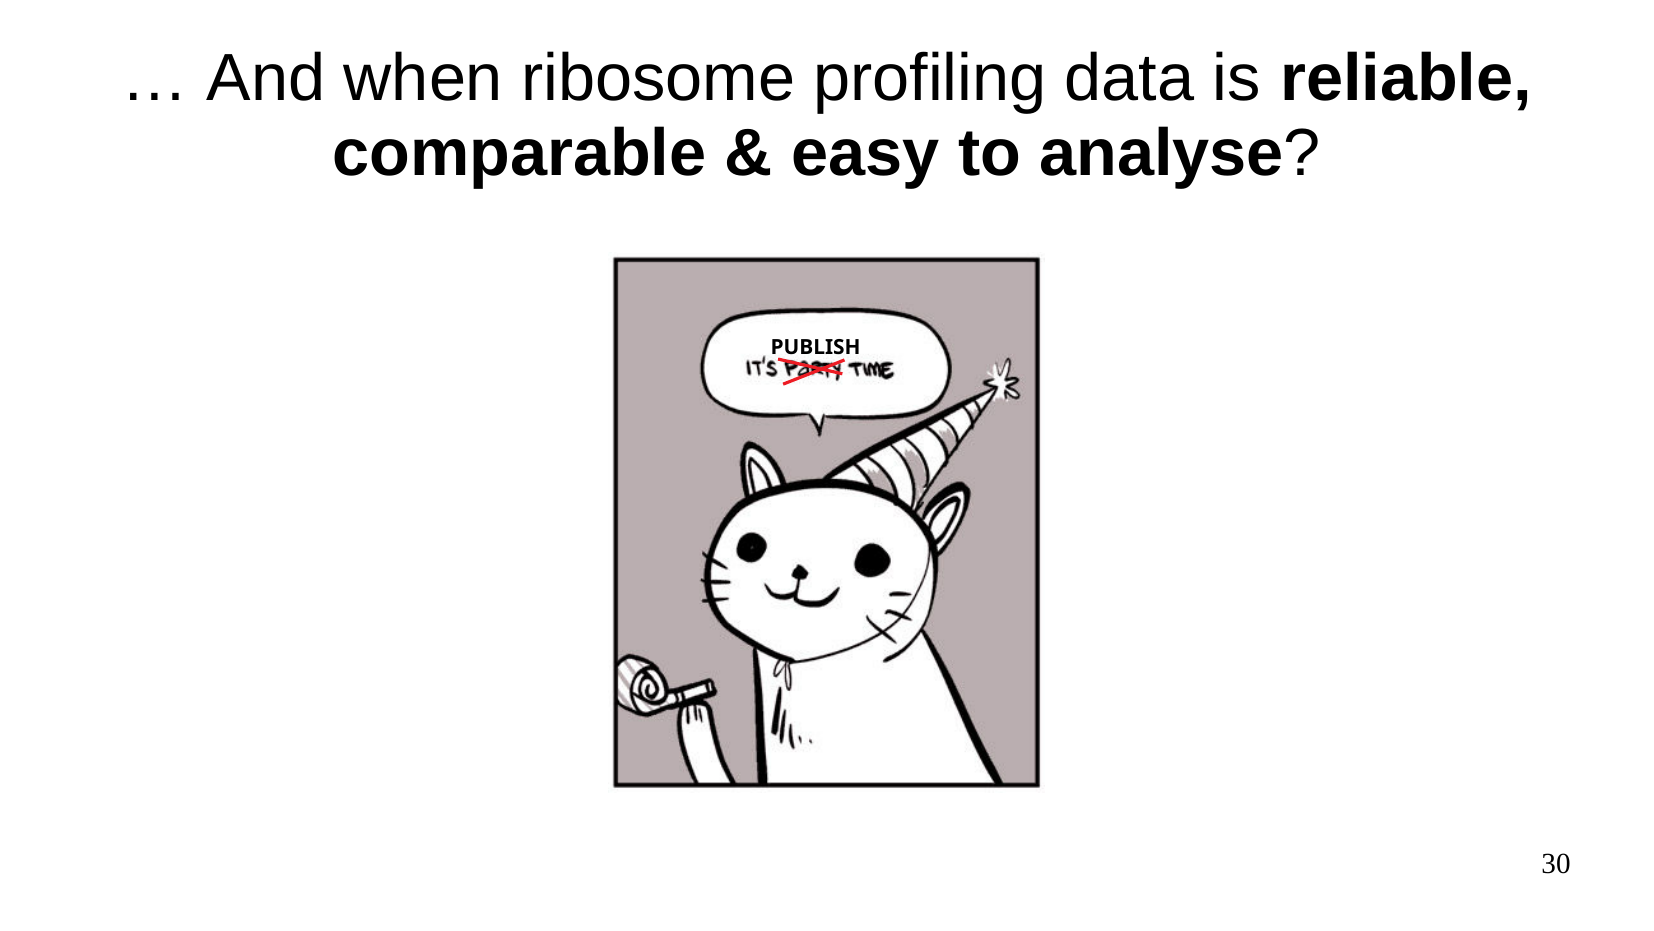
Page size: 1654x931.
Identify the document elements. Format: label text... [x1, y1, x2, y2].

title … And when ribosome profiling data is reliable, comparable & easy to analyse? [82, 12, 1571, 218]
picture [608, 252, 1045, 793]
text_box PUBLISH [755, 324, 886, 374]
